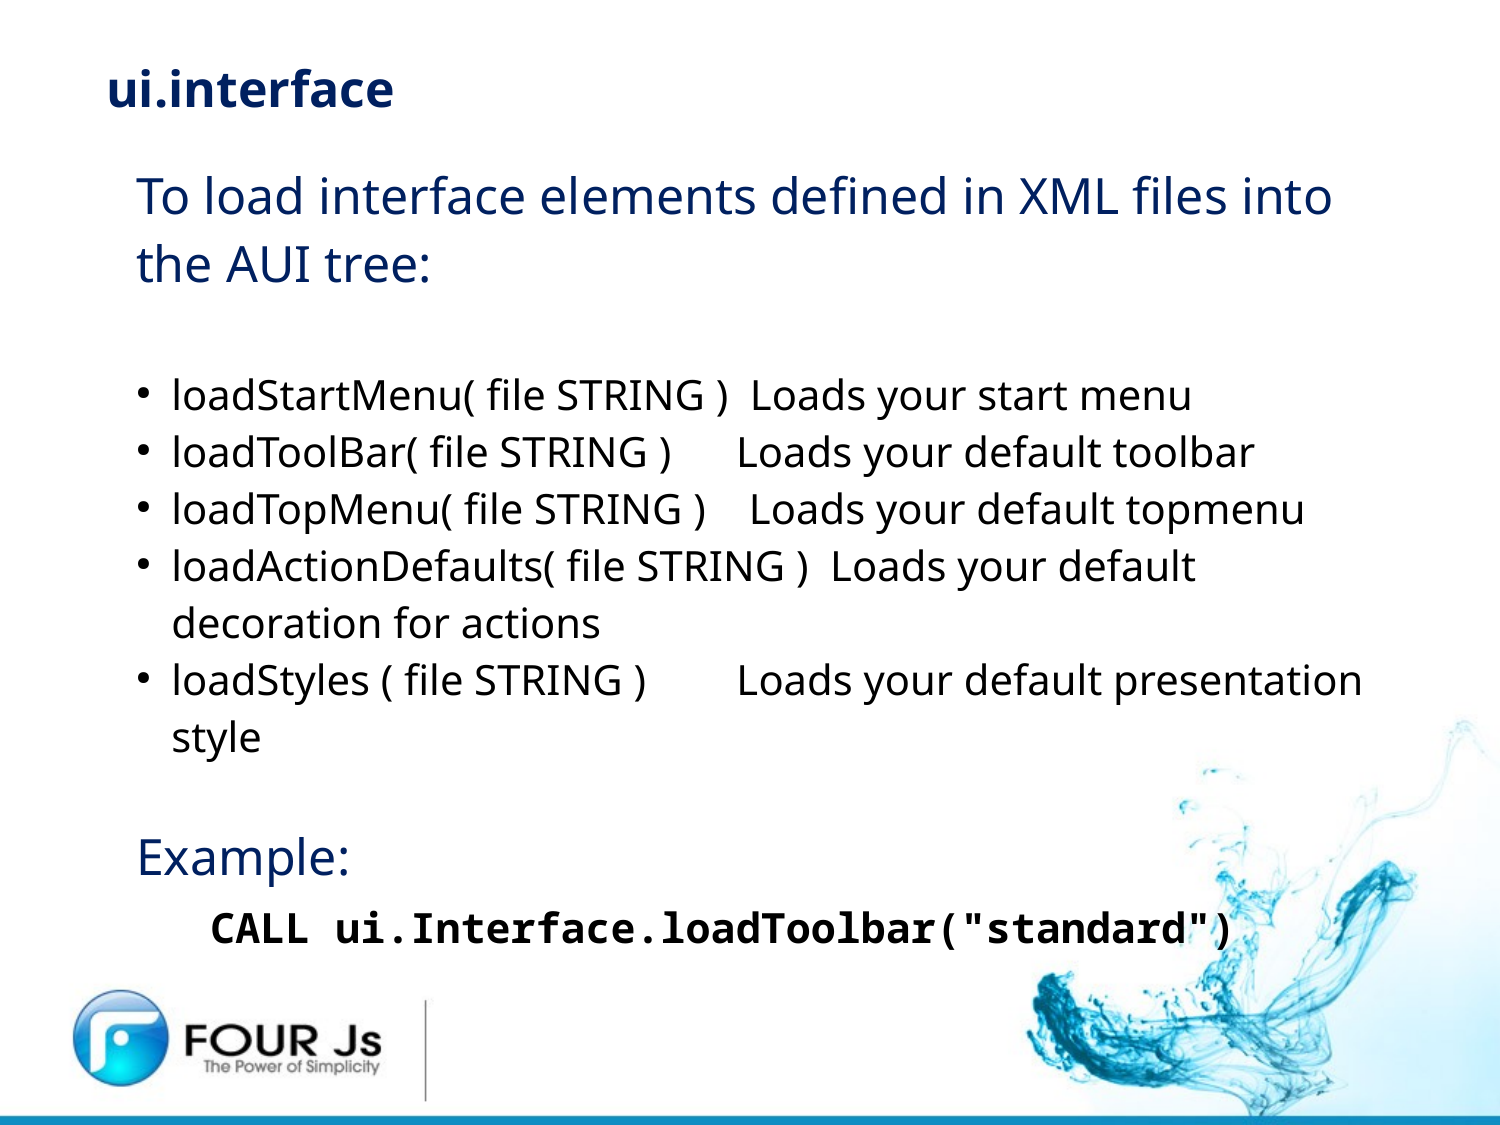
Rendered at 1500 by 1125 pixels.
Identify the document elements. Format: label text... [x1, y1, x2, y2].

title ui.interface [106, 35, 1388, 142]
text_box To load interface elements defined in XML files into the AUI tree: loadStartMenu( file STRING ) Loads your start menu loadToolBar( file STRING ) Loads your default toolbar loadTopMenu( file STRING ) Loads your default topmenu loadActionDefaults( file STRING ) Loads your default decoration for actions loadStyles ( file STRING ) Loads your default presentation style Example: CALL ui.Interface.loadToolbar("standard") [121, 153, 1383, 928]
picture [0, 0, 1500, 1122]
